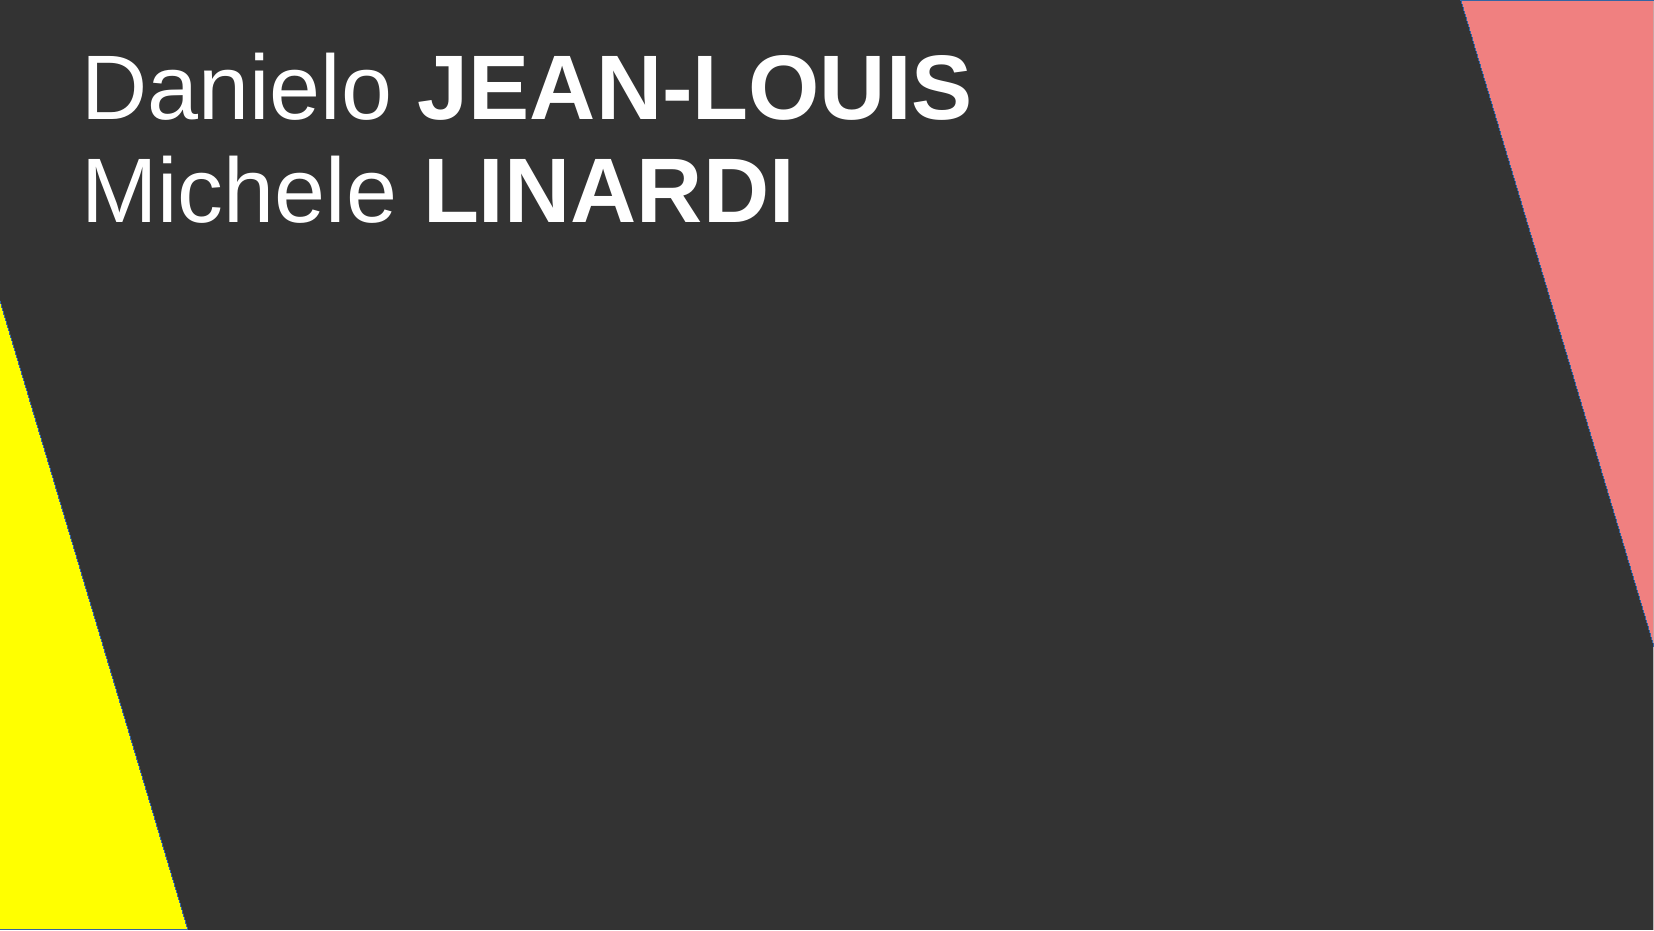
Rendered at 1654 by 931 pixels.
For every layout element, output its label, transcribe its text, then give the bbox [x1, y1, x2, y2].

text_box Danielo JEAN-LOUIS Michele LINARDI [81, 36, 1570, 758]
text_box [0, 300, 188, 930]
text_box [1460, 0, 1654, 647]
